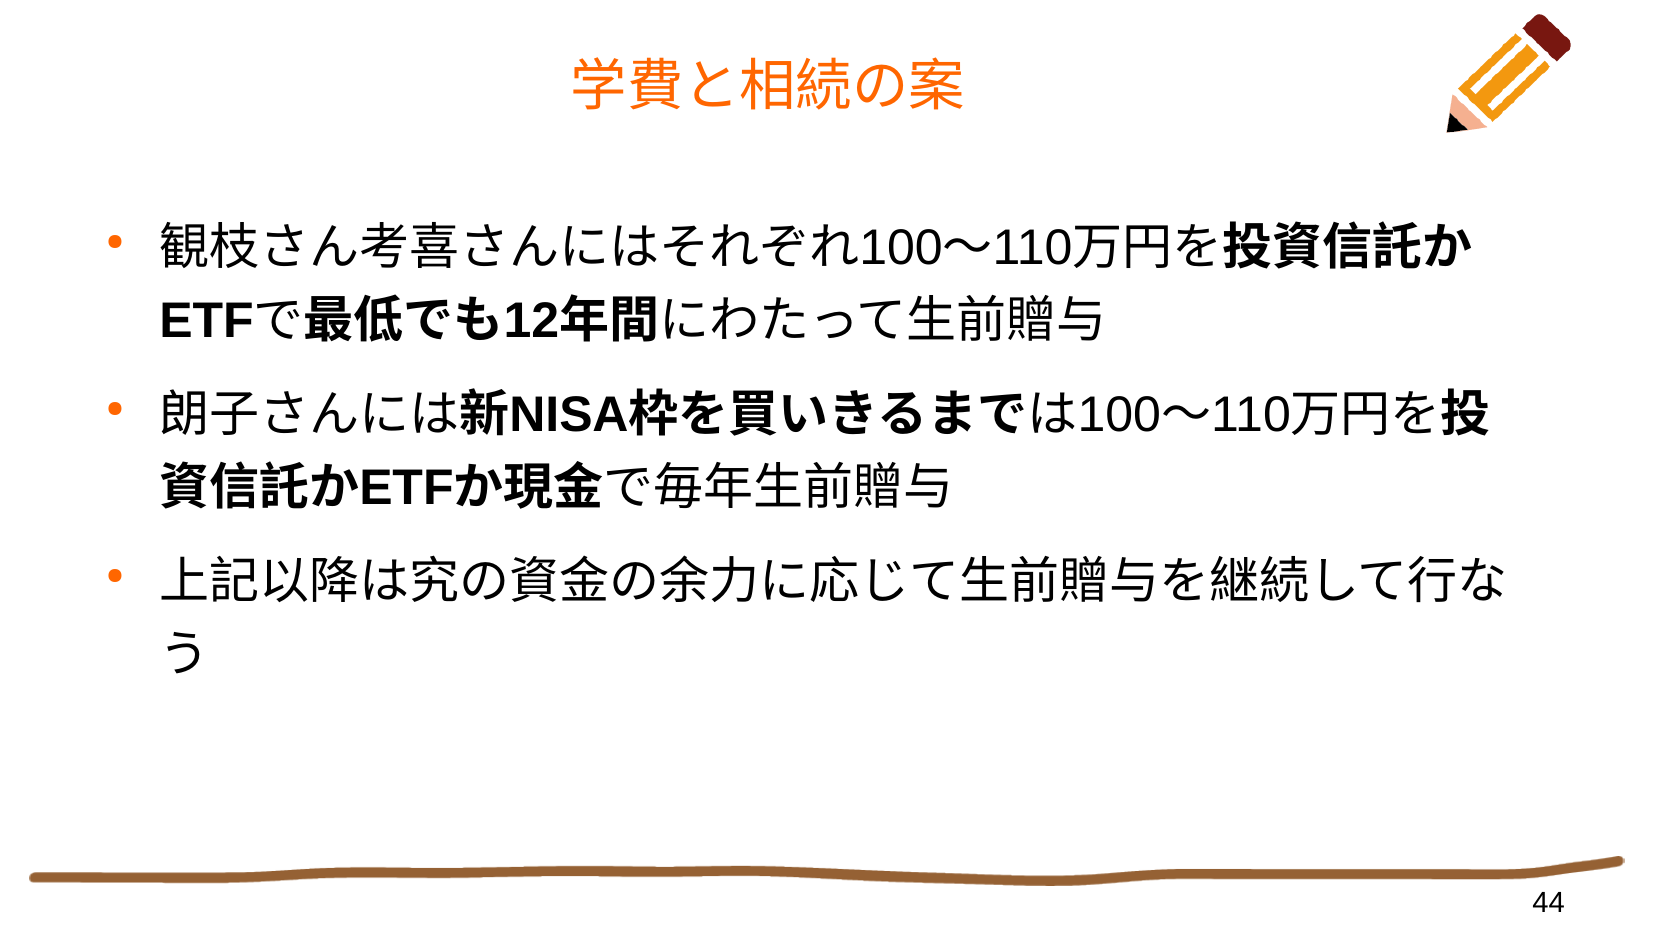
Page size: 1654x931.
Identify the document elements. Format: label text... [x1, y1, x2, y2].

title 学費と相続の案 [88, 29, 1447, 133]
picture [1446, 14, 1571, 133]
list 観枝さん考喜さんにはそれぞれ100〜110万円を投資信託かETFで最低でも12年間にわたって生前贈与 朗子さんには新NISA枠を買いきるまでは100〜110万円を投資信託かETFか現金で毎年生前贈与 上記以降は究の資金の余力に応じて生前贈与を継続して行なう [88, 206, 1538, 857]
picture [29, 856, 1625, 886]
